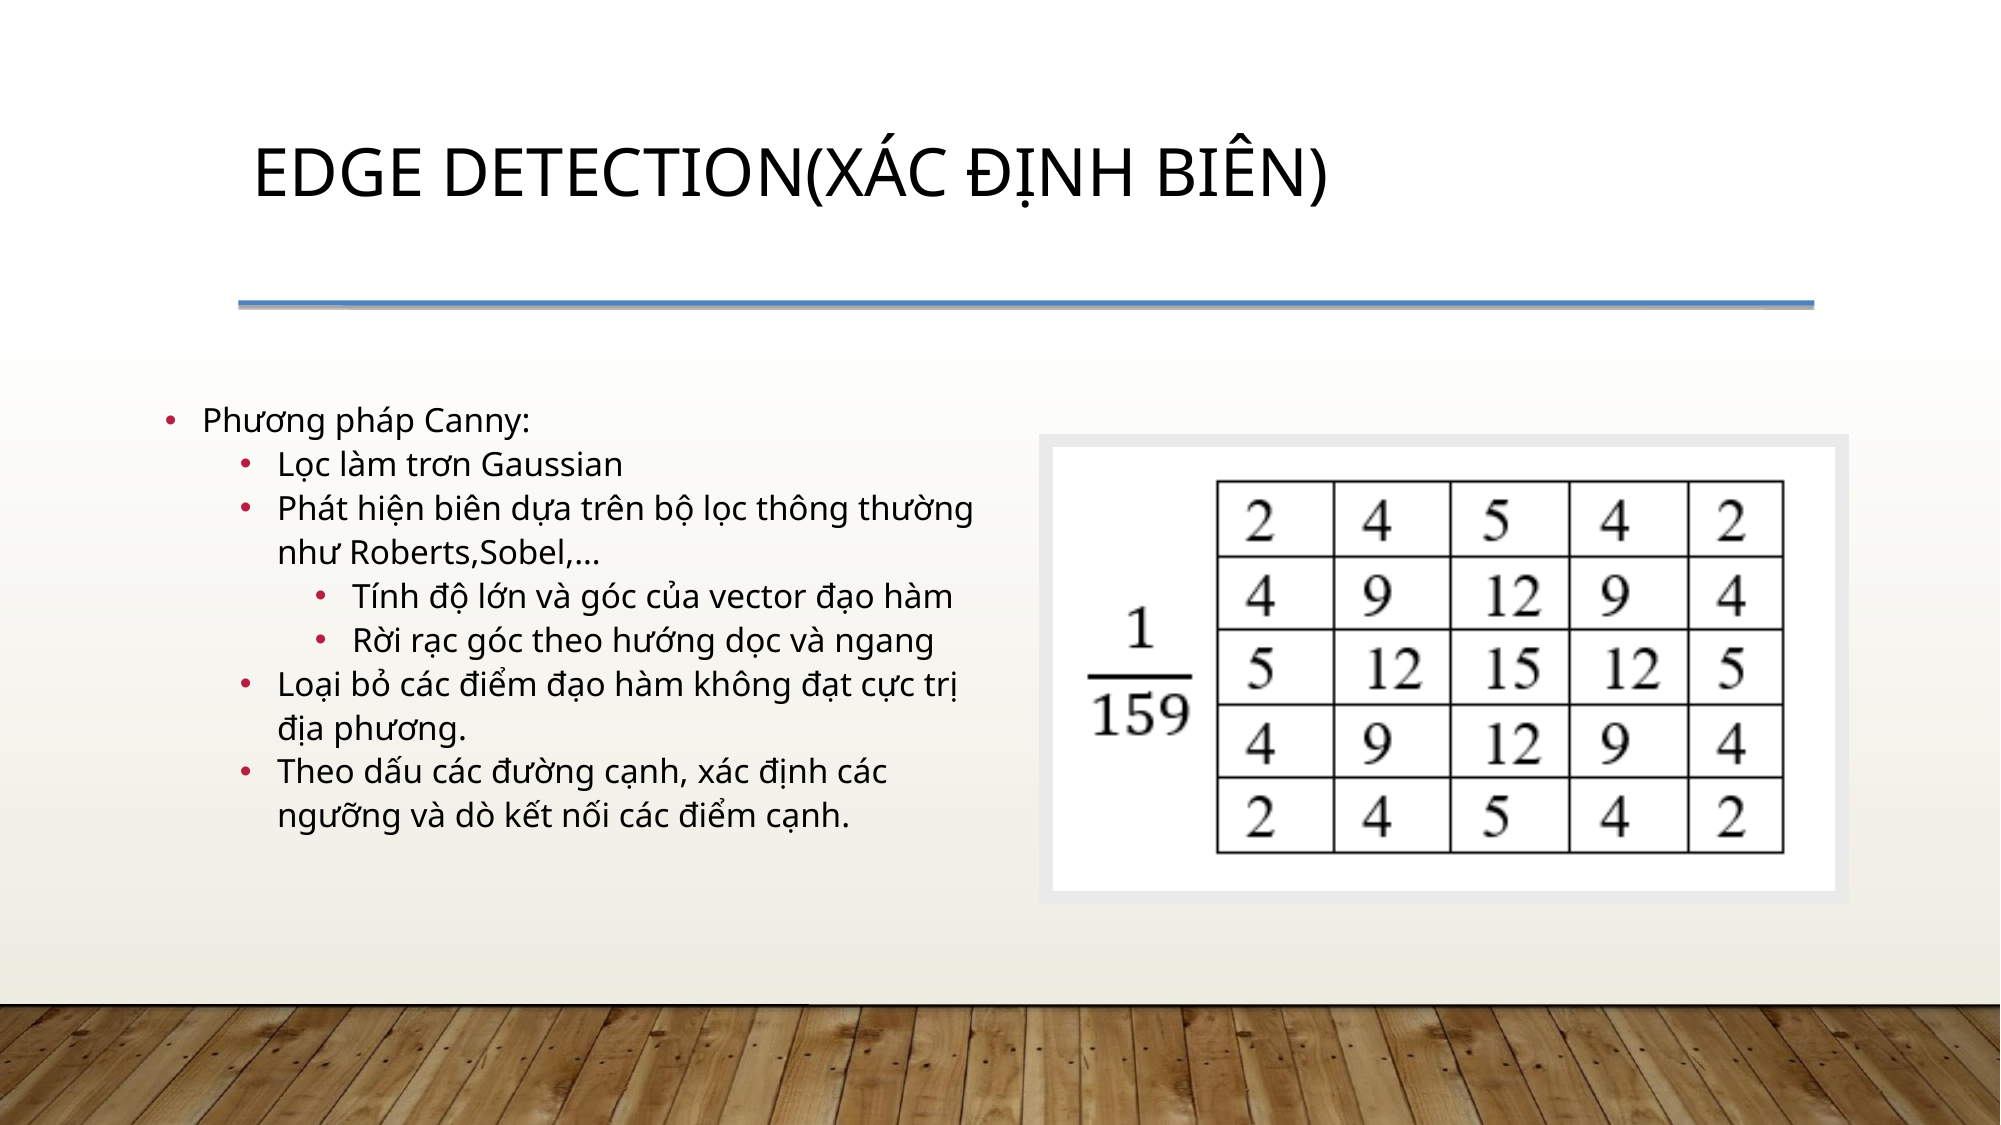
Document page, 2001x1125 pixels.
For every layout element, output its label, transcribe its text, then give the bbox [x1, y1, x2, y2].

text_box EDGE DETECTION(XÁC ĐỊNH BIÊN) [238, 131, 1814, 304]
text_box Phương pháp Canny: Lọc làm trơn Gaussian Phát hiện biên dựa trên bộ lọc thông thường như Roberts,Sobel,… Tính độ lớn và góc của vector đạo hàm Rời rạc góc theo hướng dọc và ngang Loại bỏ các điểm đạo hàm không đạt cực trị địa phương. Theo dấu các đường cạnh, xác định các ngưỡng và dò kết nối các điểm cạnh. [149, 388, 1000, 1069]
picture [0, 1007, 2000, 1125]
picture [1052, 447, 1836, 891]
